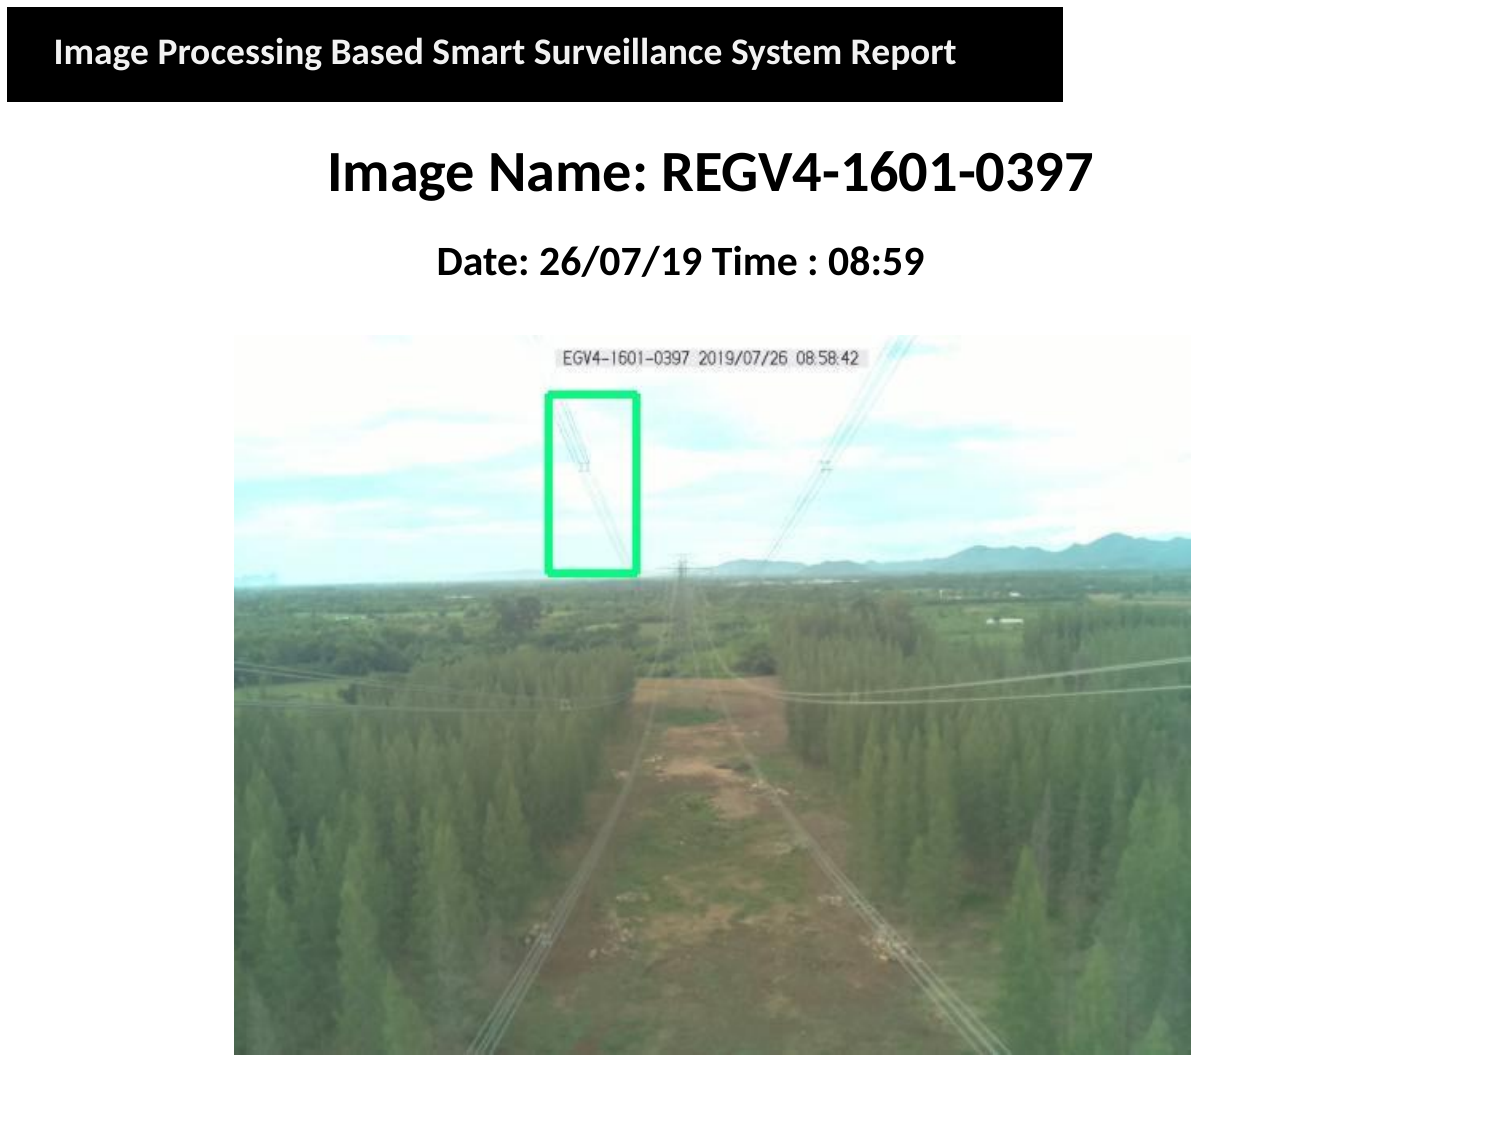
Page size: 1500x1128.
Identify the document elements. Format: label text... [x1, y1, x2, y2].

text_box Date: 26/07/19 Time : 08:59 [421, 234, 1360, 547]
text_box Image Processing Based Smart Surveillance System Report [39, 23, 977, 180]
picture [234, 335, 1191, 1055]
picture [7, 7, 1063, 102]
text_box Image Name: REGV4-1601-0397 [312, 140, 1251, 335]
